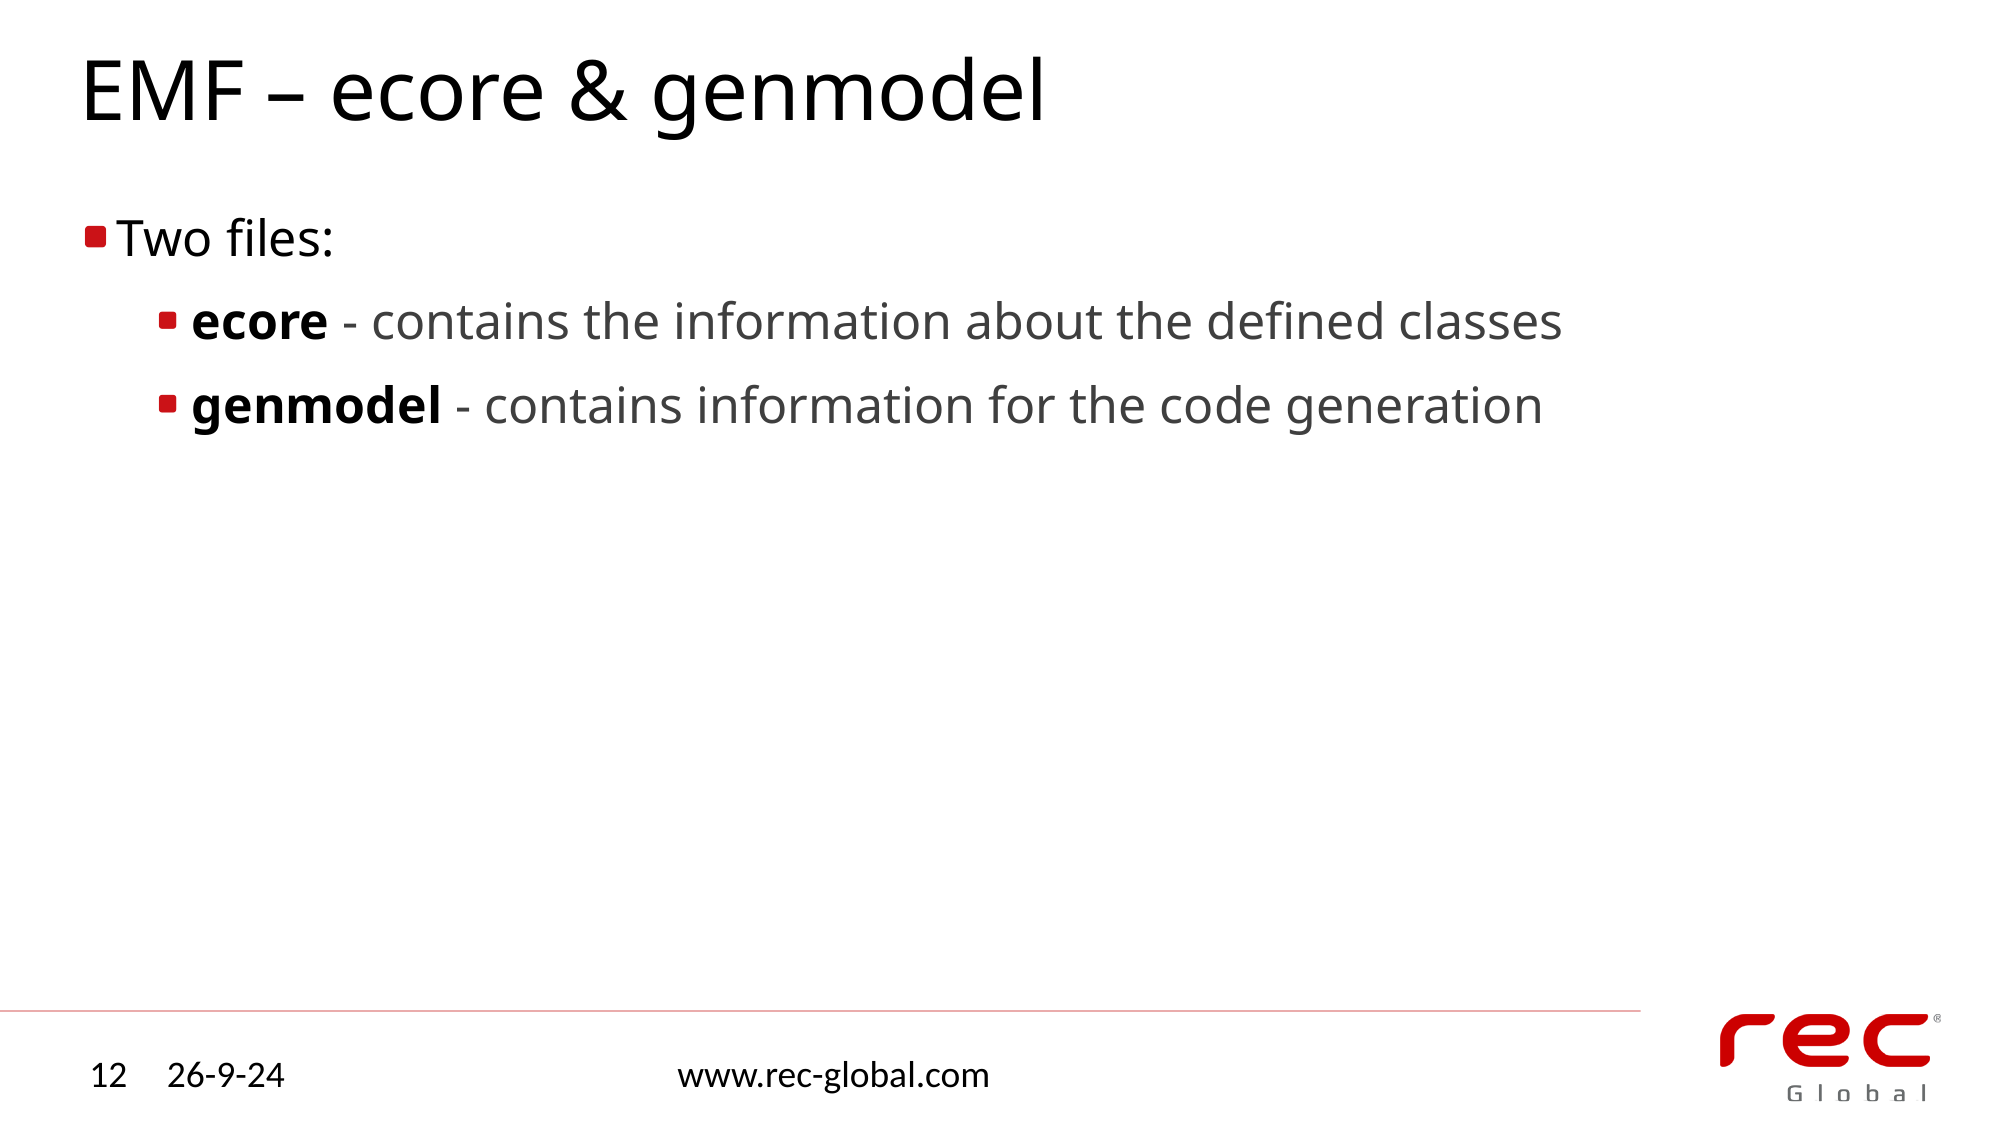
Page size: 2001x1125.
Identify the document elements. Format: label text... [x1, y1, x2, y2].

picture [1720, 1014, 1941, 1102]
title EMF – ecore & genmodel [64, 0, 1934, 188]
slide_number 15-11-25 [152, 1042, 327, 1103]
list Two files: ecore - contains the information about the defined classes genmodel - contains information for the code generation [64, 205, 1934, 1011]
footer www.rec-global.com [662, 1042, 1338, 1103]
slide_number <numer> [64, 1042, 152, 1103]
